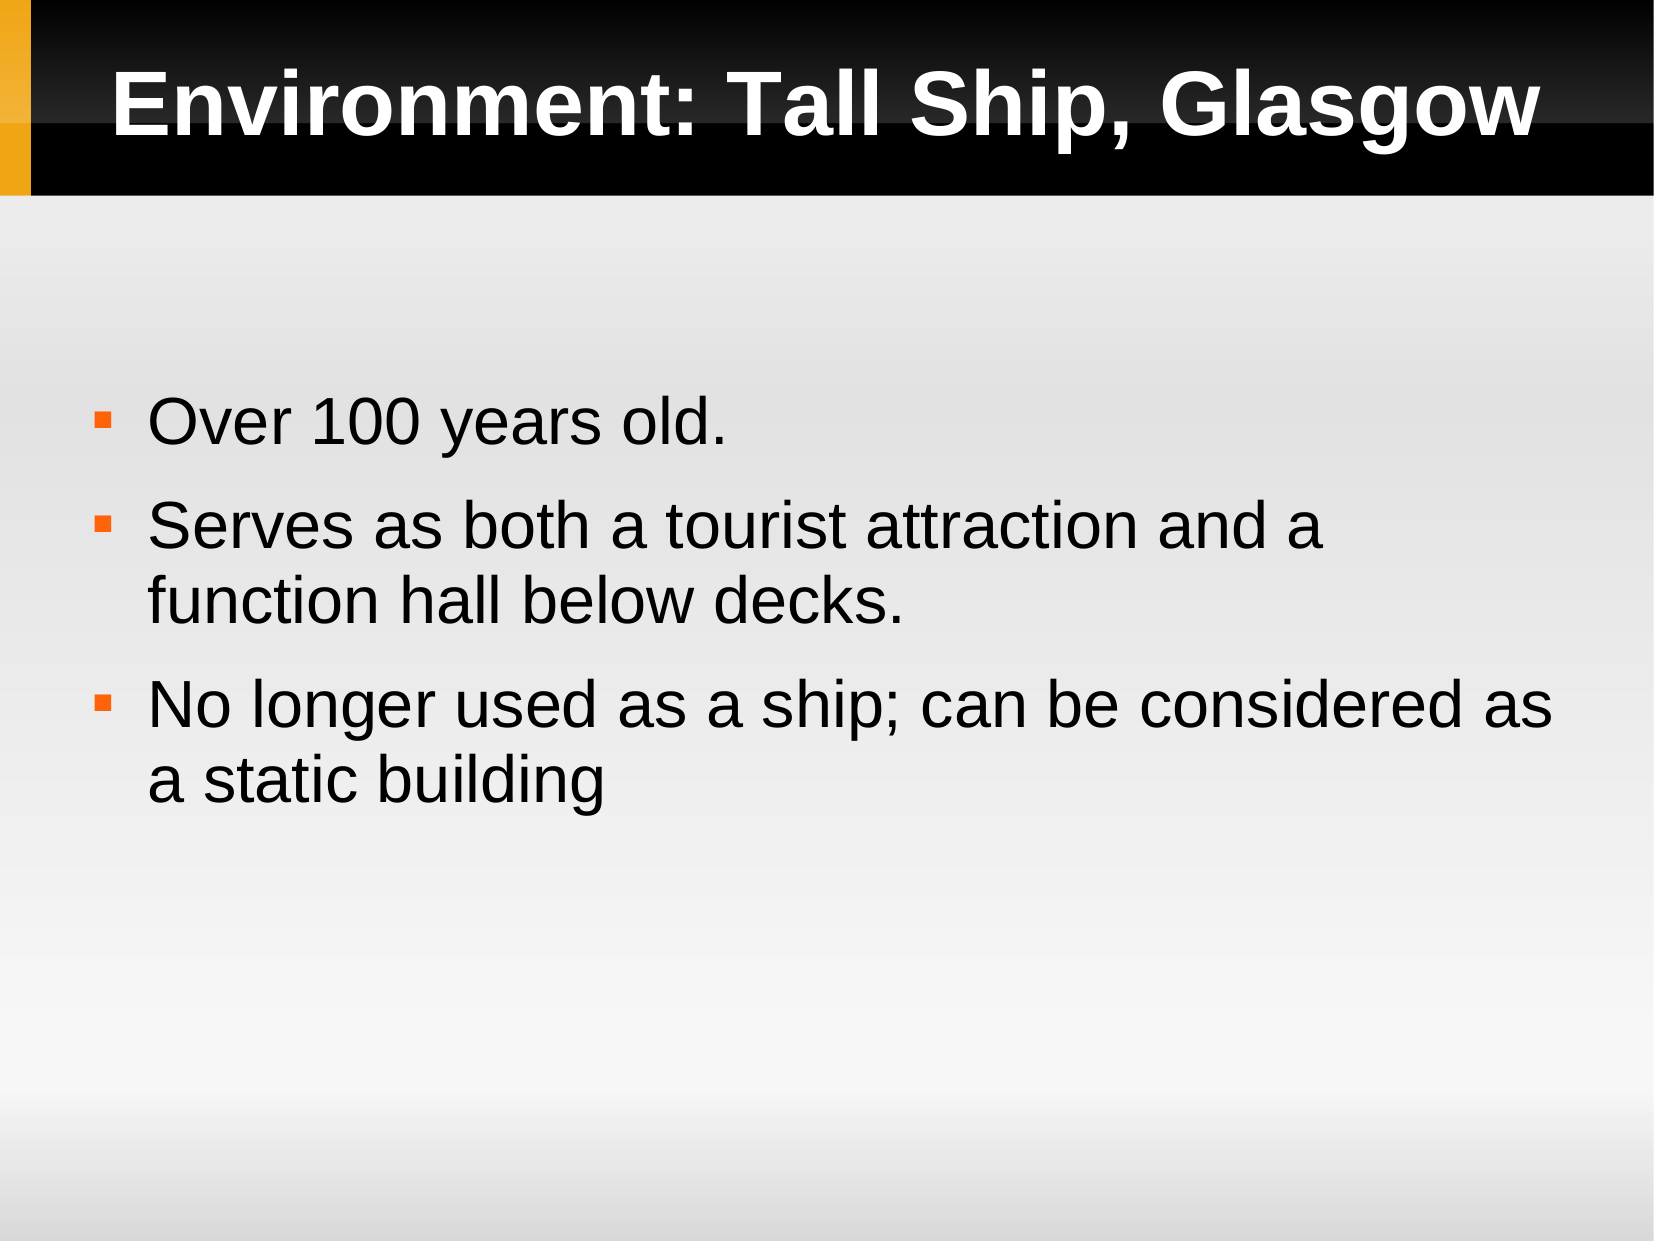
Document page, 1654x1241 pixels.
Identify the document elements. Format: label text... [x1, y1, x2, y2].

title Environment: Tall Ship, Glasgow [29, 0, 1625, 208]
picture [0, 0, 1654, 1241]
list Over 100 years old. Serves as both a tourist attraction and a function hall below decks. No longer used as a ship; can be considered as a static building [76, 383, 1565, 1080]
